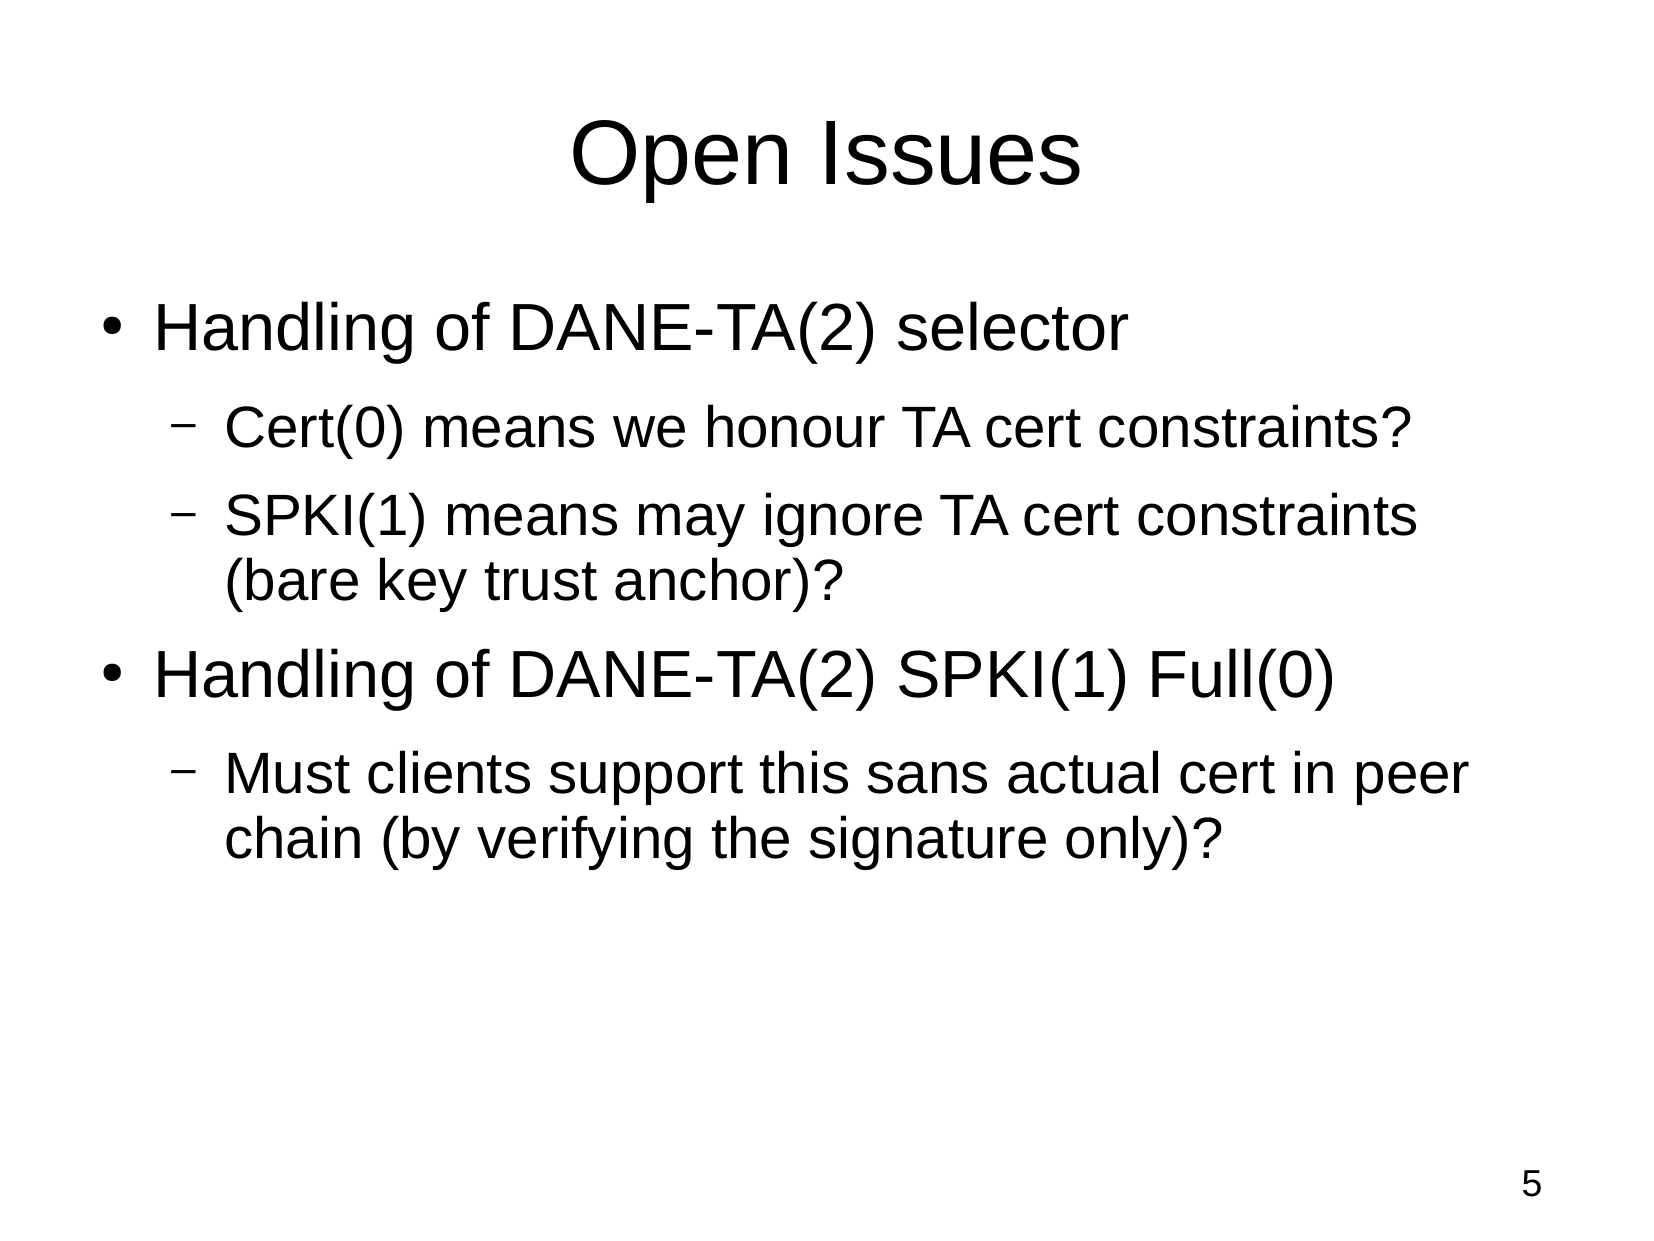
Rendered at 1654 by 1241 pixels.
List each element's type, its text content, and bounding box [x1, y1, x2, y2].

list Handling of DANE-TA(2) selector Cert(0) means we honour TA cert constraints? SPKI(1) means may ignore TA cert constraints (bare key trust anchor)? Handling of DANE-TA(2) SPKI(1) Full(0) Must clients support this sans actual cert in peer chain (by verifying the signature only)? [82, 290, 1571, 1216]
text_box <number> [1506, 1155, 1654, 1226]
title Open Issues [82, 49, 1571, 257]
